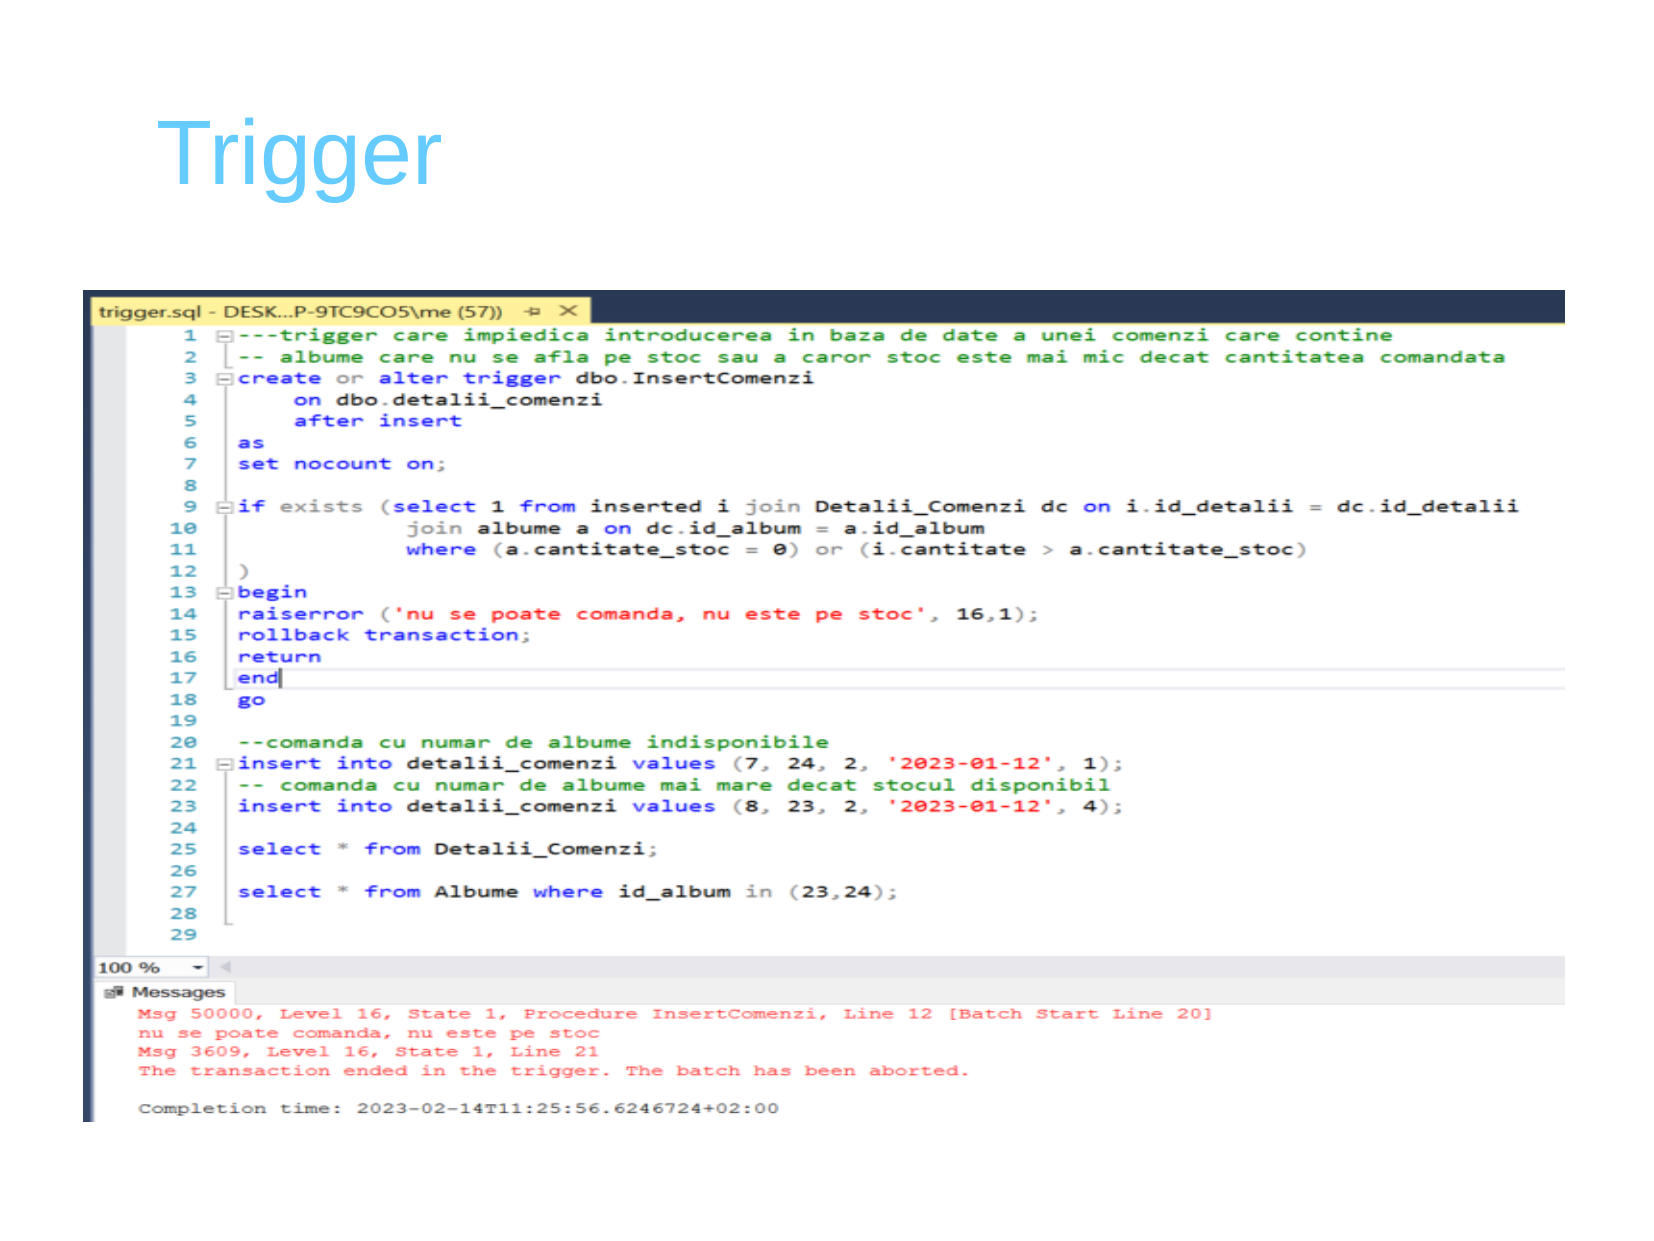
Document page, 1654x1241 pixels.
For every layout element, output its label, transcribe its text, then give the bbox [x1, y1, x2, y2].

title Trigger [82, 49, 1571, 257]
picture [83, 290, 1565, 1123]
